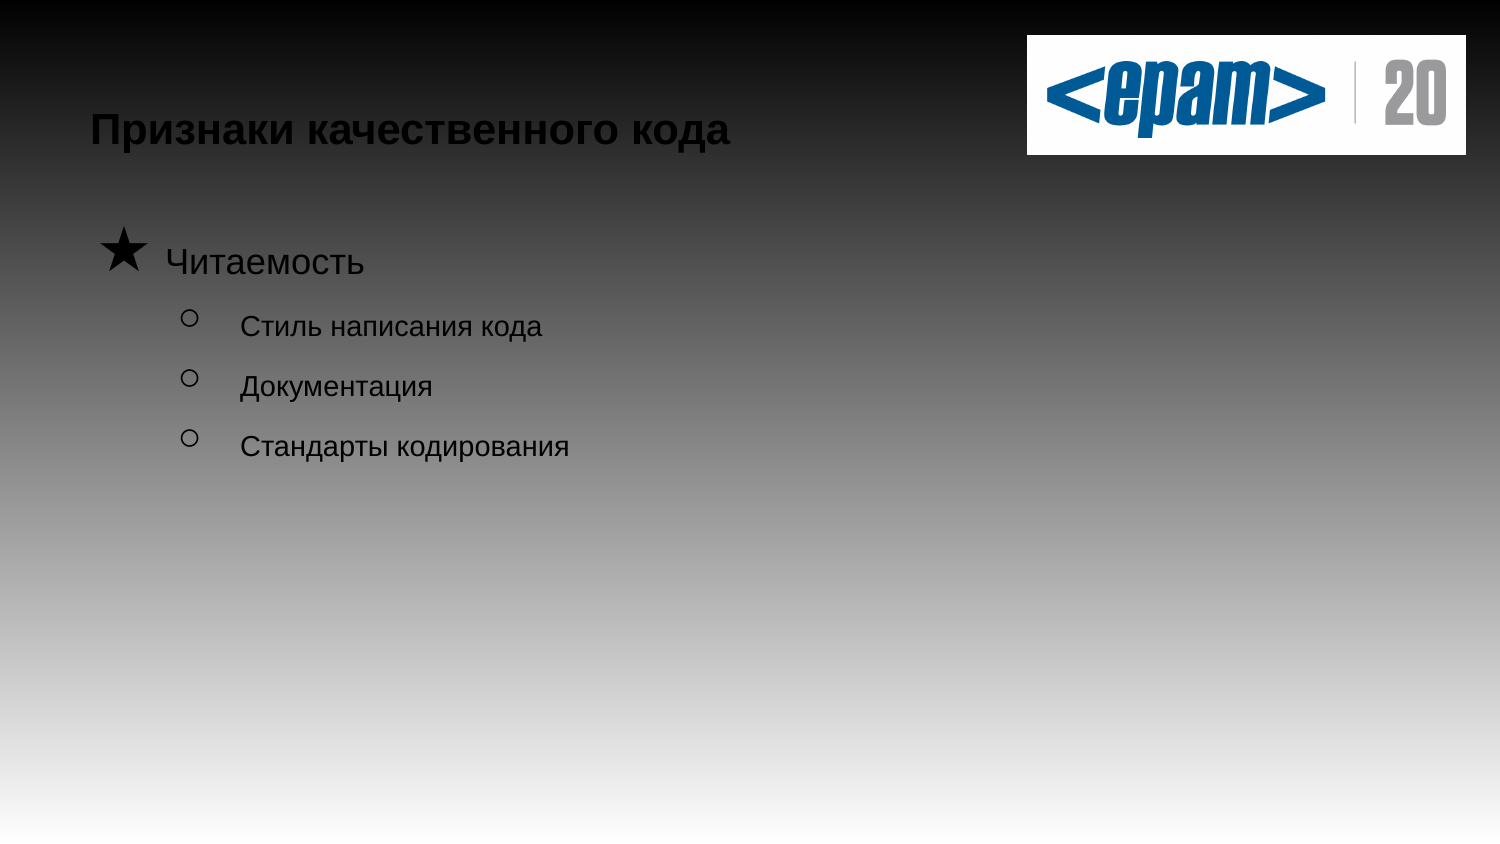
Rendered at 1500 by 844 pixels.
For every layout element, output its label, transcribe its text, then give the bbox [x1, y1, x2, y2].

title Признаки качественного кода [75, 33, 1425, 175]
list Читаемость Стиль написания кода Документация Стандарты кодирования [75, 196, 1425, 808]
picture [1027, 35, 1466, 155]
